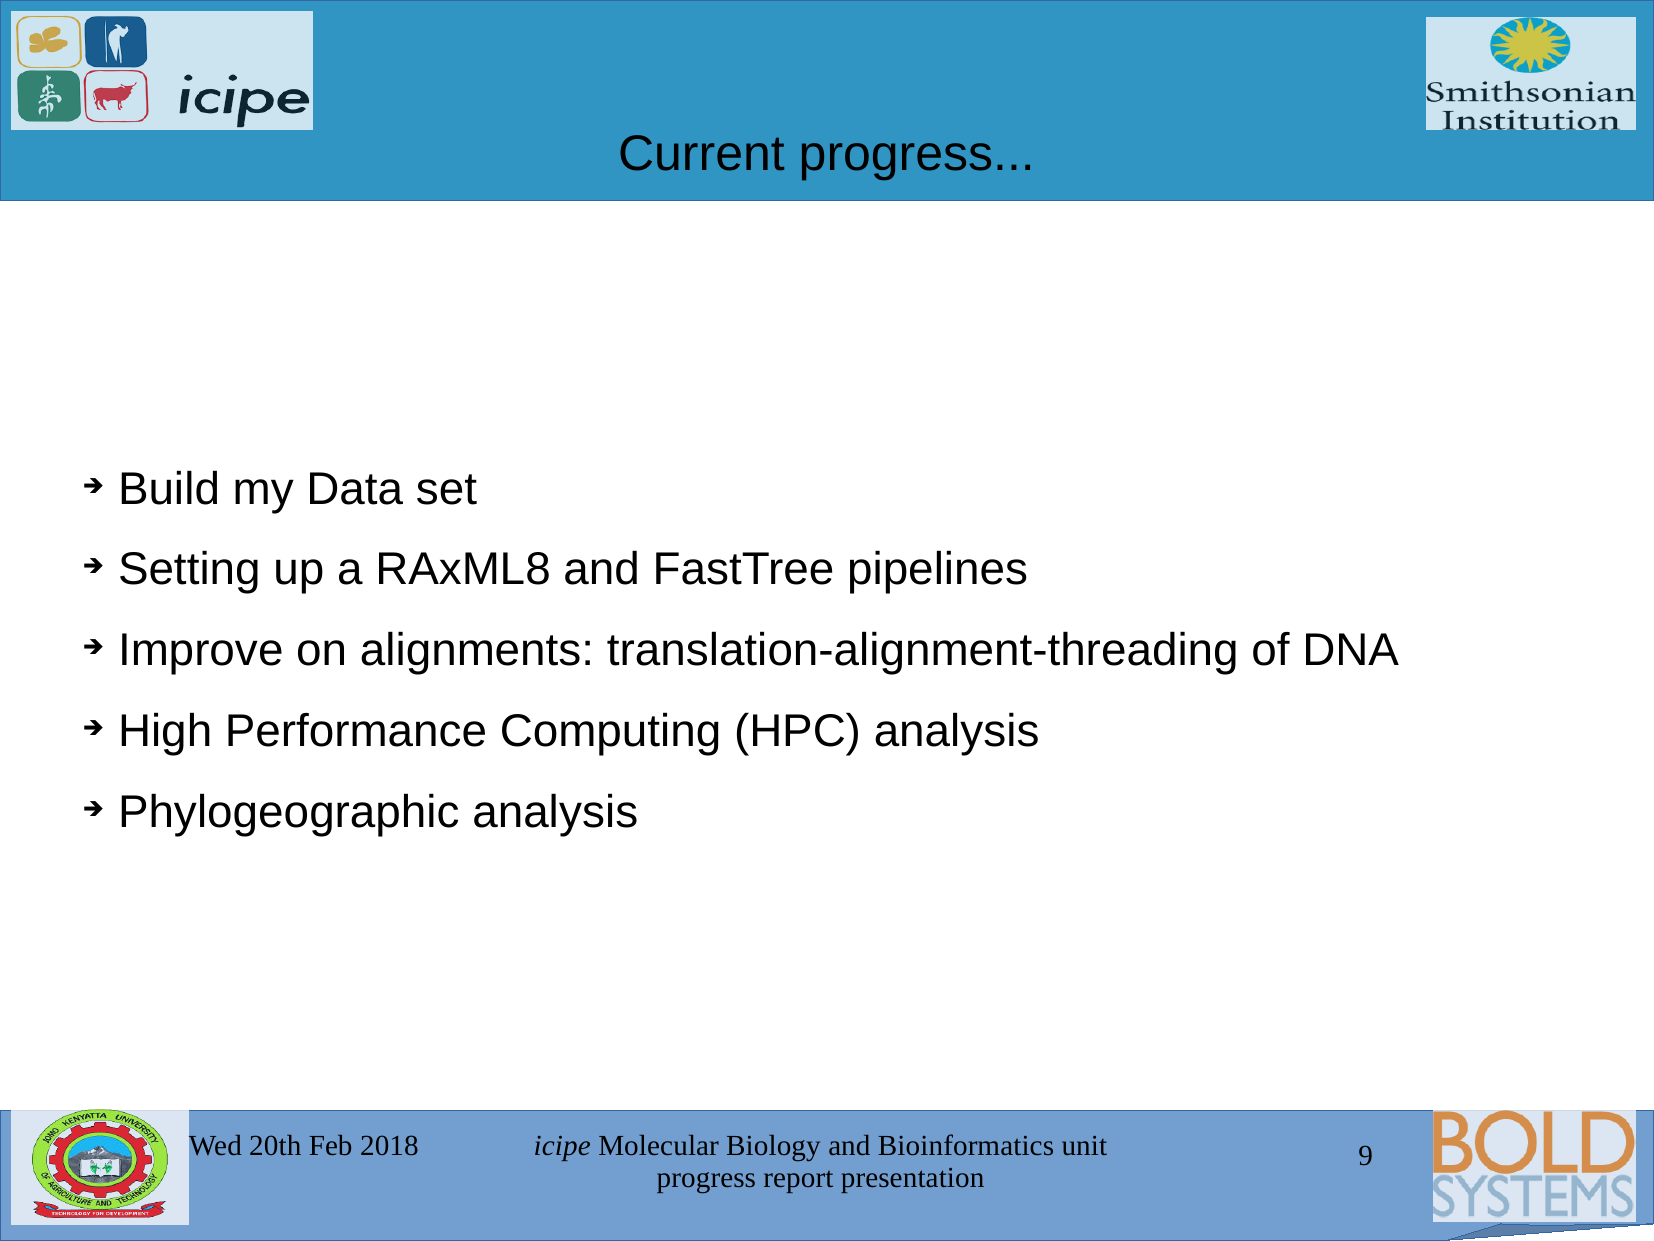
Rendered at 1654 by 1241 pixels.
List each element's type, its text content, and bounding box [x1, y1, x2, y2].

text_box [443, 488, 1217, 756]
subtitle Build my Data set Setting up a RAxML8 and FastTree pipelines Improve on alignments: translation-alignment-threading of DNA High Performance Computing (HPC) analysis Phylogeographic analysis [82, 290, 1571, 1010]
picture [1426, 17, 1636, 130]
table_cell [11, 1104, 189, 1110]
title Current progress... [82, 49, 1571, 257]
picture [11, 11, 313, 130]
